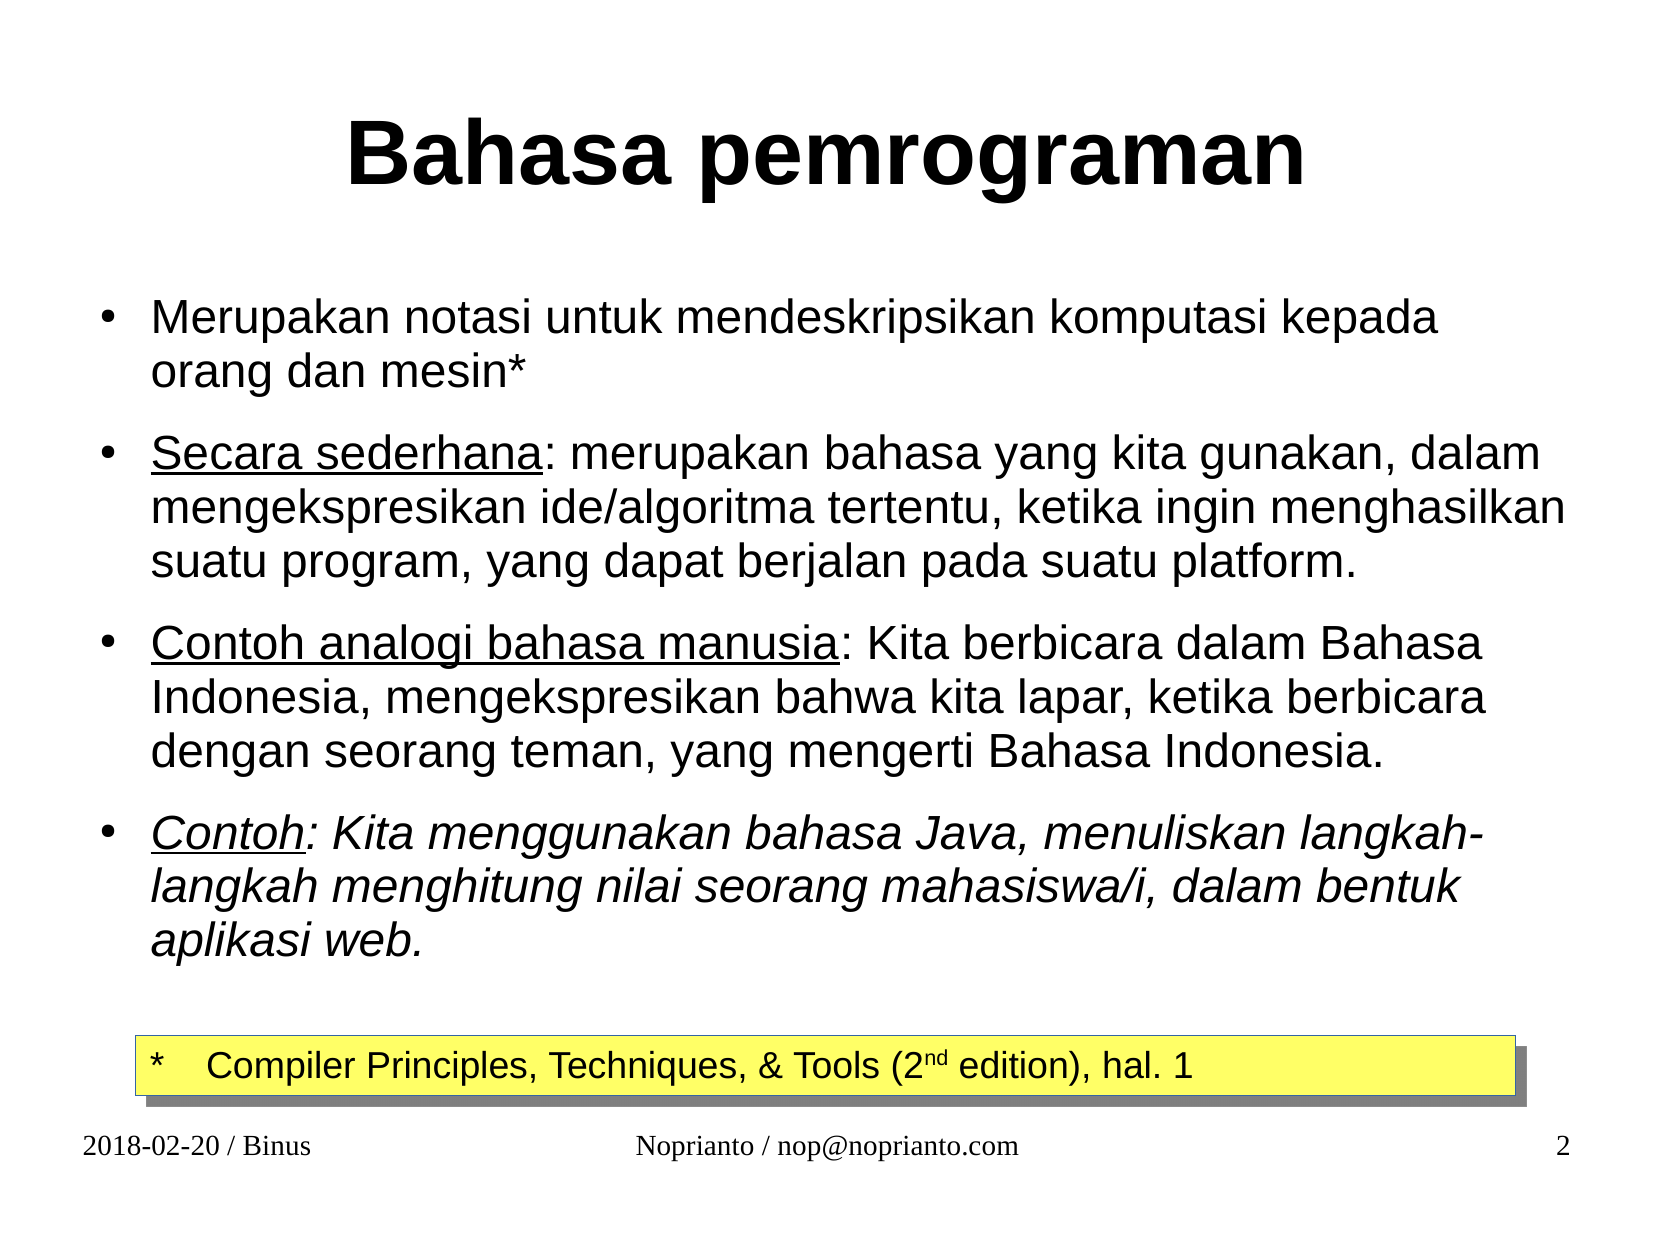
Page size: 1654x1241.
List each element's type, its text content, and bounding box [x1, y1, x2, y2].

list Merupakan notasi untuk mendeskripsikan komputasi kepada orang dan mesin* Secara sederhana: merupakan bahasa yang kita gunakan, dalam mengekspresikan ide/algoritma tertentu, ketika ingin menghasilkan suatu program, yang dapat berjalan pada suatu platform. Contoh analogi bahasa manusia: Kita berbicara dalam Bahasa Indonesia, mengekspresikan bahwa kita lapar, ketika berbicara dengan seorang teman, yang mengerti Bahasa Indonesia. Contoh: Kita menggunakan bahasa Java, menuliskan langkah-langkah menghitung nilai seorang mahasiswa/i, dalam bentuk aplikasi web. [82, 290, 1571, 1010]
text_box * Compiler Principles, Techniques, & Tools (2nd edition), hal. 1 [135, 1035, 1516, 1096]
title Bahasa pemrograman [82, 49, 1571, 257]
